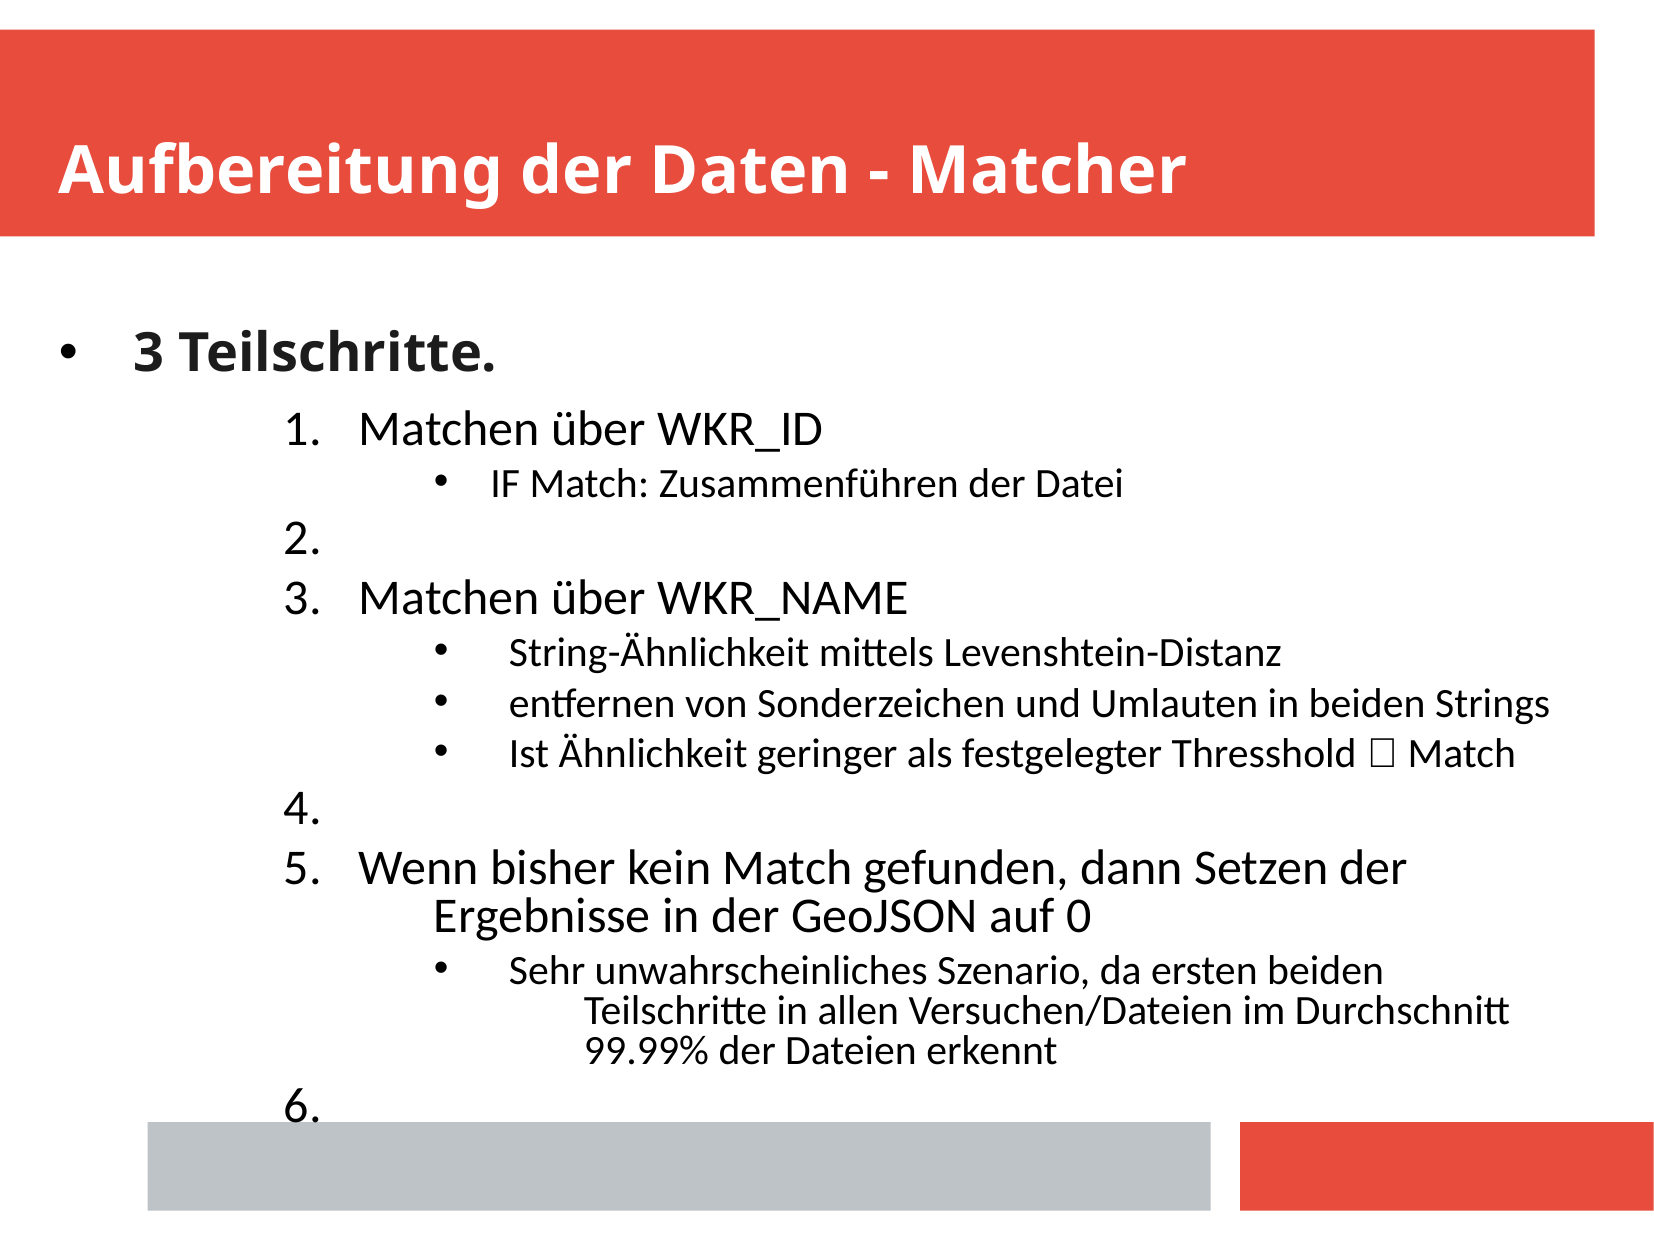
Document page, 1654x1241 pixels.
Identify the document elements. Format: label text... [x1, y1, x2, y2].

title Aufbereitung der Daten - Matcher [59, 59, 1595, 207]
list 3 Teilschritte. Matchen über WKR_ID IF Match: Zusammenführen der Datei Matchen über WKR_NAME String-Ähnlichkeit mittels Levenshtein-Distanz entfernen von Sonderzeichen und Umlauten in beiden Strings Ist Ähnlichkeit geringer als festgelegter Thresshold  Match Wenn bisher kein Match gefunden, dann Setzen der Ergebnisse in der GeoJSON auf 0 Sehr unwahrscheinliches Szenario, da ersten beiden Teilschritte in allen Versuchen/Dateien im Durchschnitt 99.99% der Dateien erkennt [59, 324, 1565, 1093]
